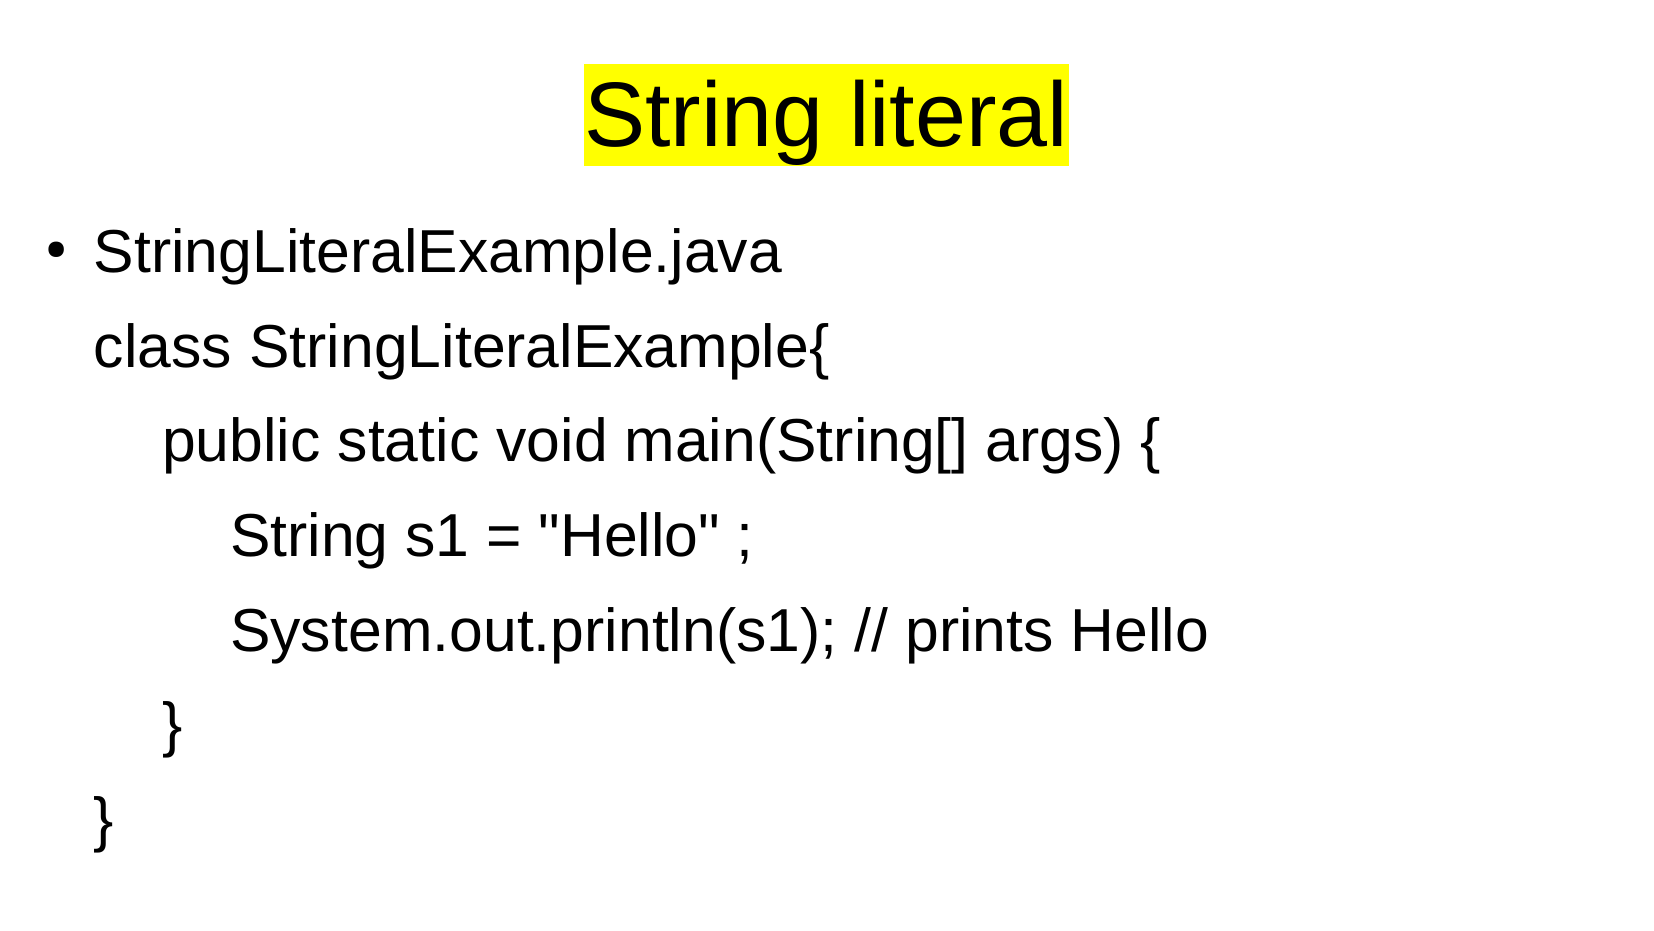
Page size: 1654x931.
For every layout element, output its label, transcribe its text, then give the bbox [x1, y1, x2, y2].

list StringLiteralExample.java class StringLiteralExample{ public static void main(String[] args) { String s1 = "Hello" ; System.out.println(s1); // prints Hello } } [29, 217, 1571, 857]
title String literal [82, 37, 1571, 193]
